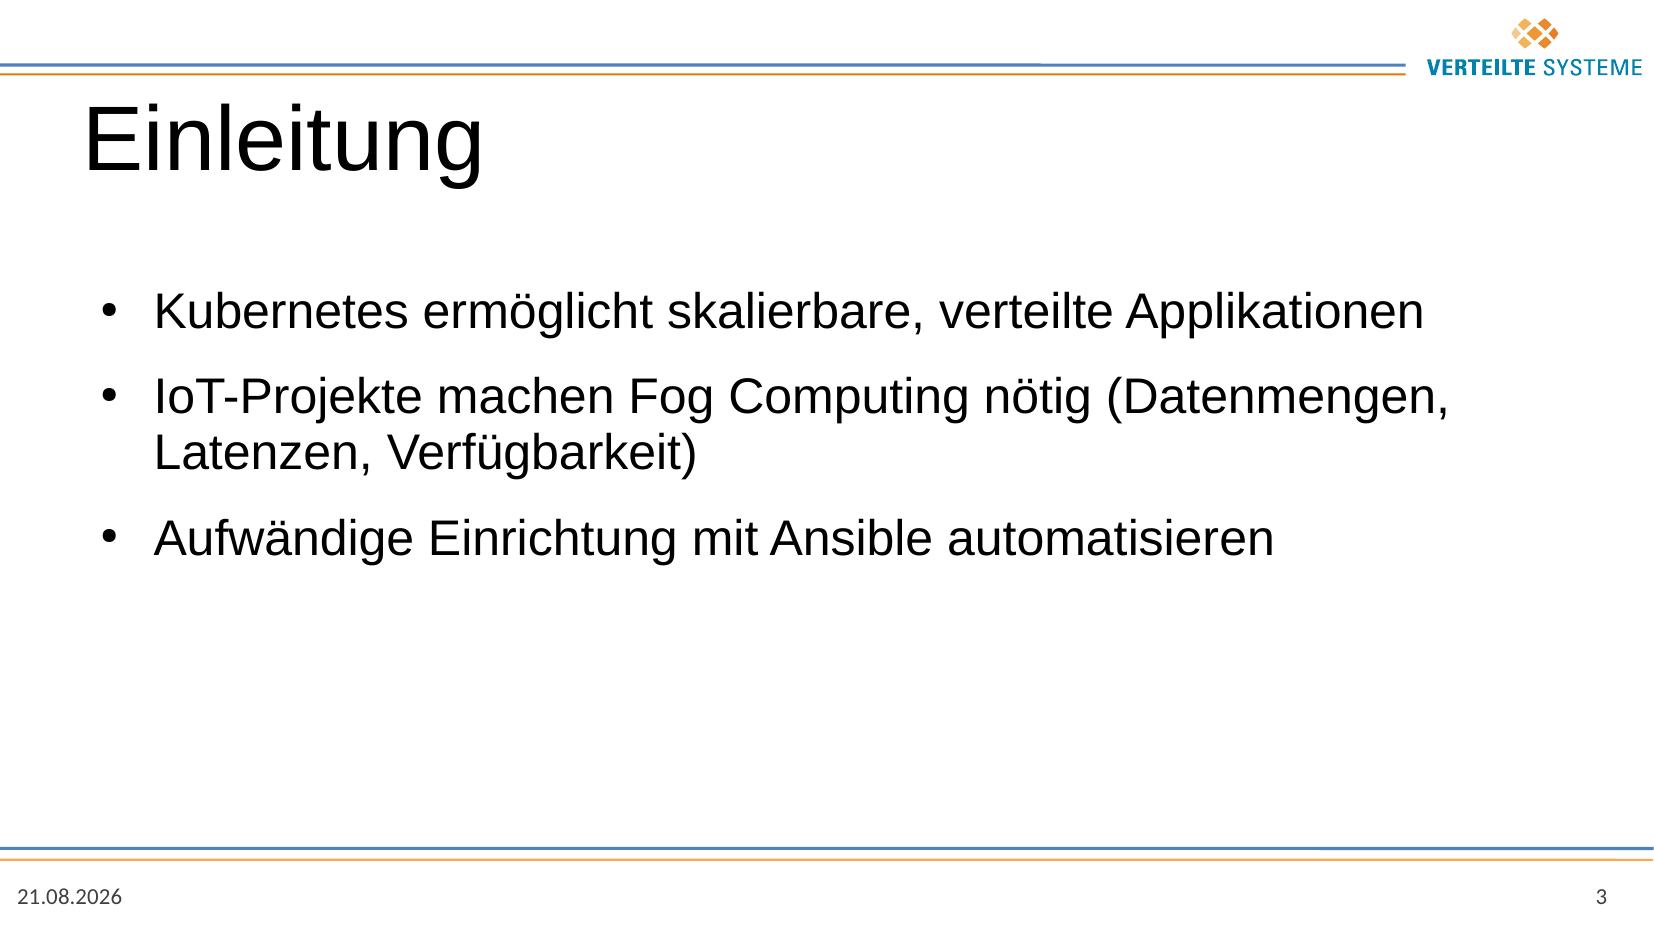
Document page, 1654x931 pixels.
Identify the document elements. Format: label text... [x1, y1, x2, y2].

title Einleitung [82, 60, 1571, 216]
list Kubernetes ermöglicht skalierbare, verteilte Applikationen IoT-Projekte machen Fog Computing nötig (Datenmengen, Latenzen, Verfügbarkeit) Aufwändige Einrichtung mit Ansible automatisieren [82, 283, 1571, 758]
